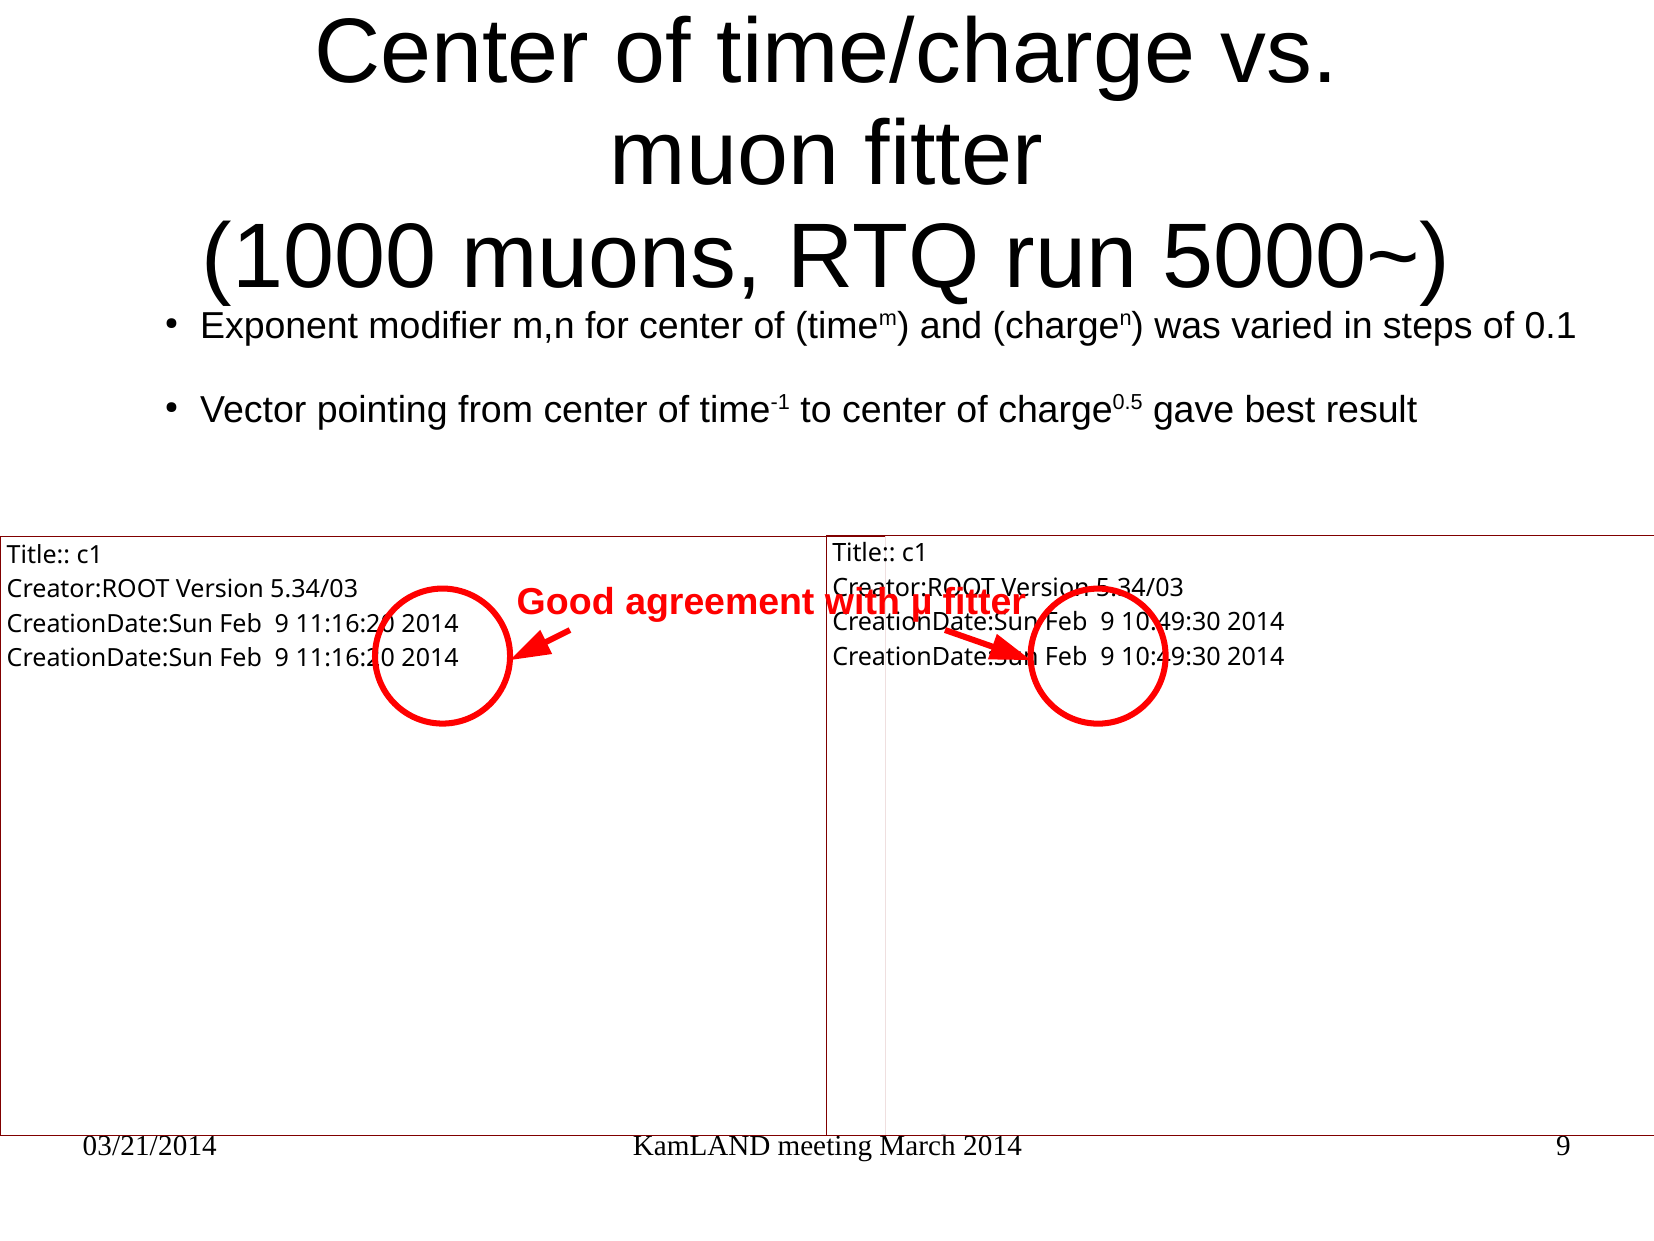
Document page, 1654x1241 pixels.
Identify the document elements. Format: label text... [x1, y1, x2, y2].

picture [0, 533, 1654, 1136]
text_box Exponent modifier m,n for center of (timem) and (chargen) was varied in steps of 0.1 Vector pointing from center of time-1 to center of charge0.5 gave best result [150, 296, 1654, 441]
text_box Good agreement with µ fitter [501, 573, 1042, 631]
title Center of time/charge vs. muon fitter (1000 muons, RTQ run 5000~) [82, 0, 1571, 307]
